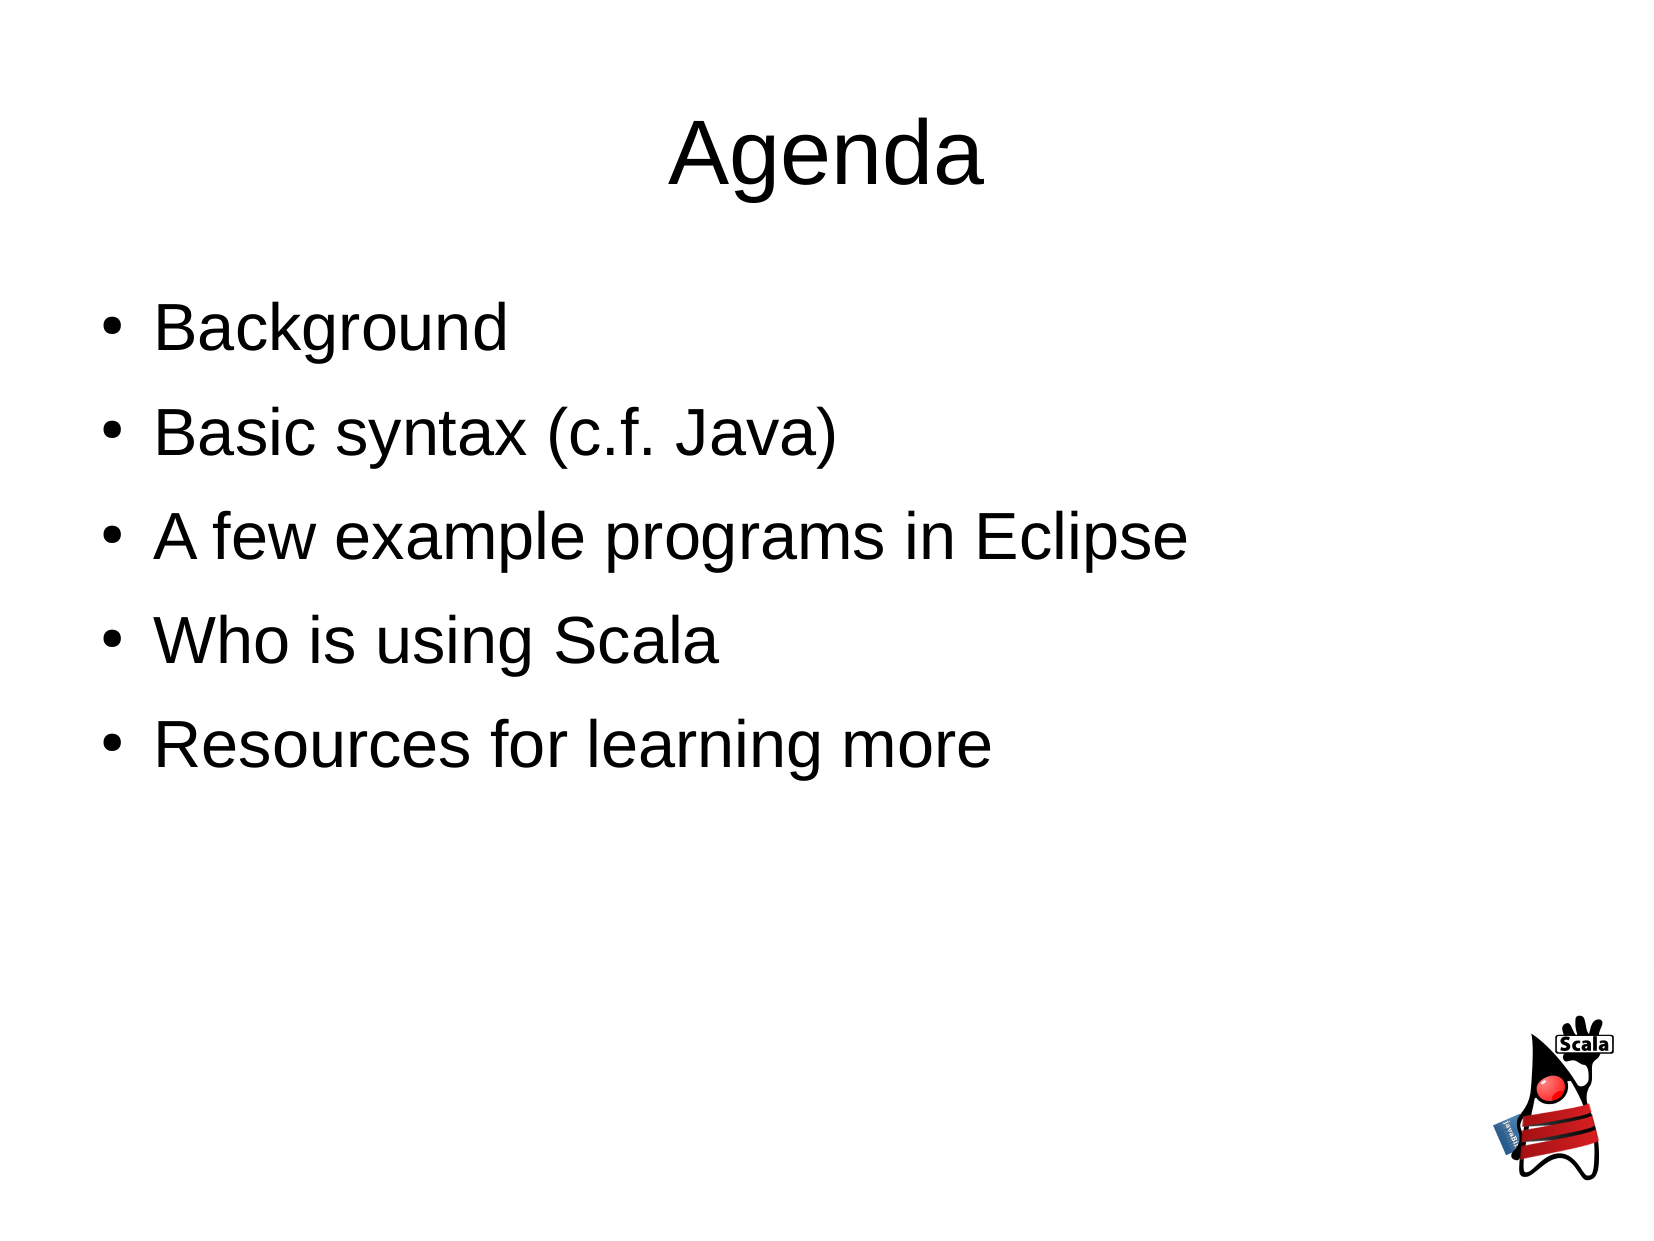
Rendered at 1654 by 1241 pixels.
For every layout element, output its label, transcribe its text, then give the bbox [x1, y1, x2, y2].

picture [1462, 969, 1654, 1241]
list Background Basic syntax (c.f. Java) A few example programs in Eclipse Who is using Scala Resources for learning more [82, 290, 1571, 1109]
title Agenda [82, 56, 1571, 250]
